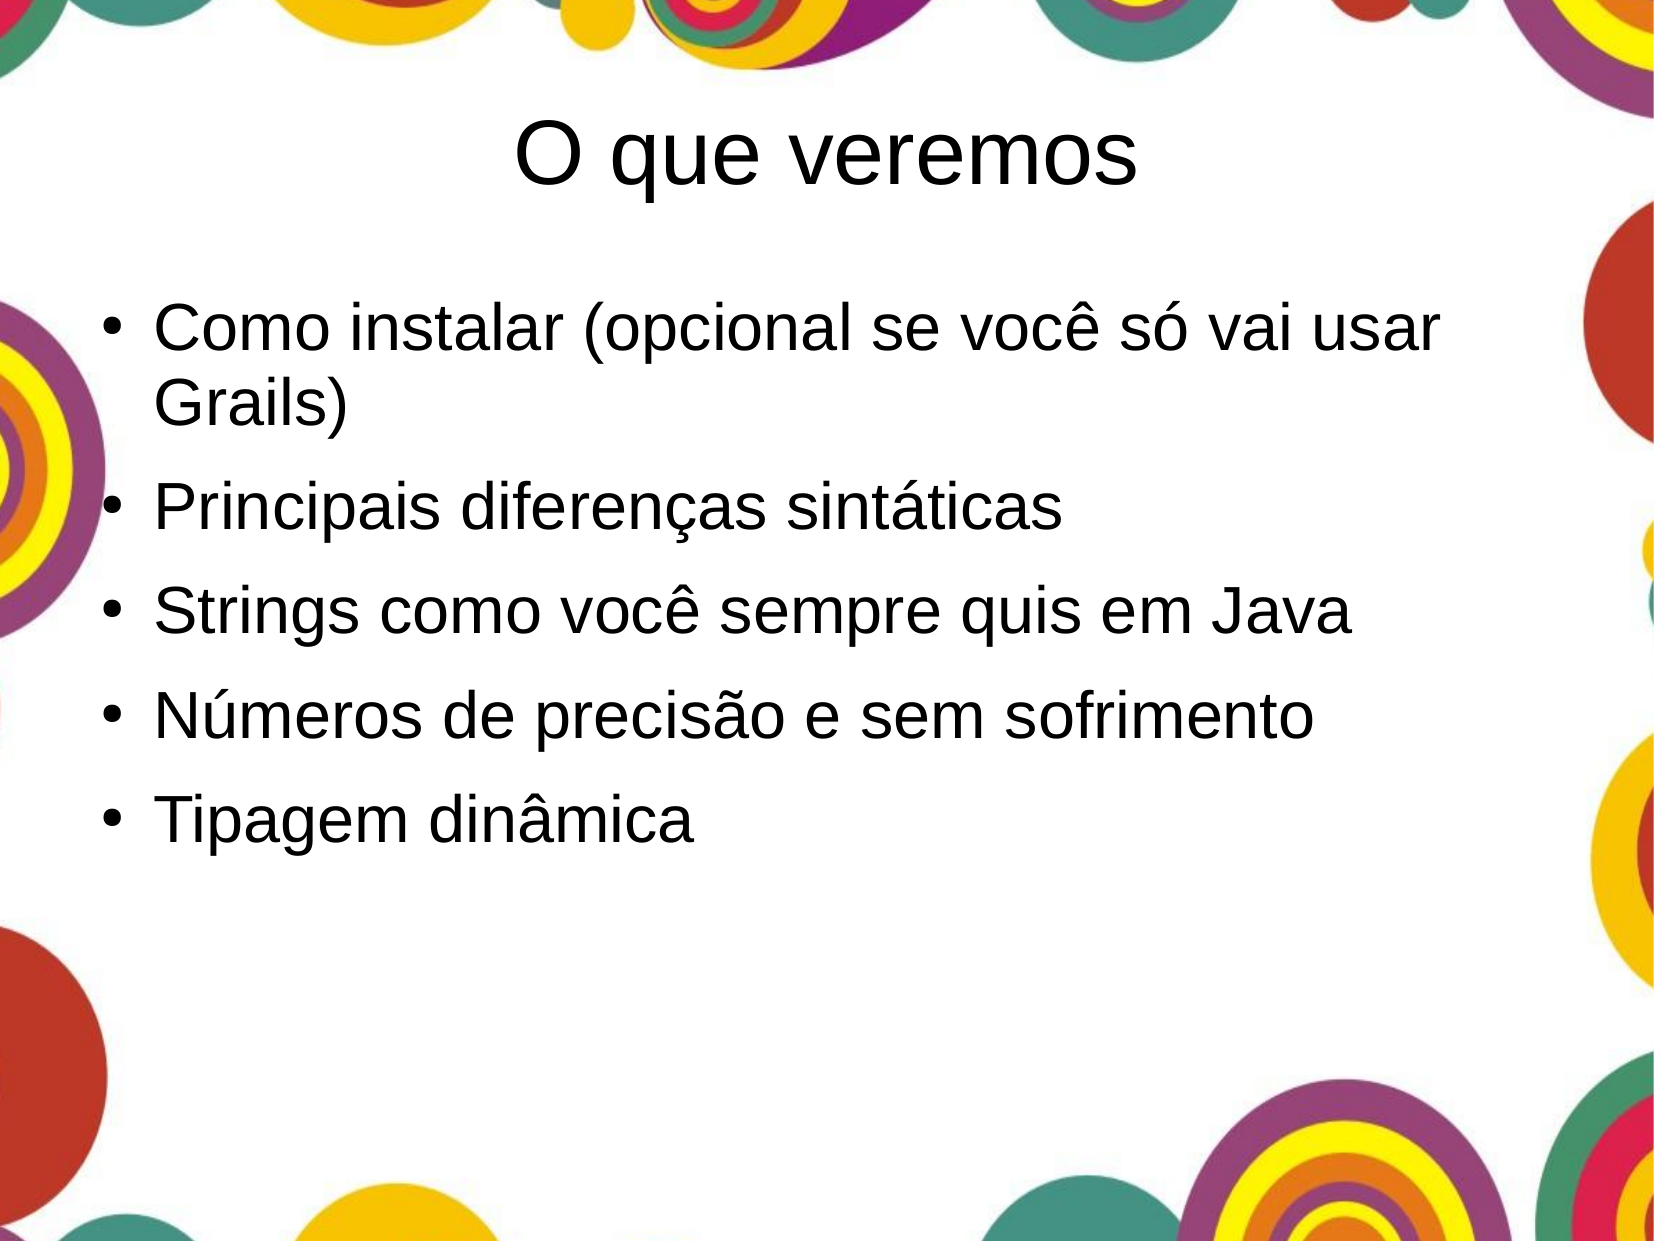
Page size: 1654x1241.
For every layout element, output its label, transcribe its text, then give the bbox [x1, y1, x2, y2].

picture [0, 0, 1654, 1241]
list Como instalar (opcional se você só vai usar Grails) Principais diferenças sintáticas Strings como você sempre quis em Java Números de precisão e sem sofrimento Tipagem dinâmica [82, 290, 1571, 1094]
title O que veremos [82, 56, 1571, 250]
